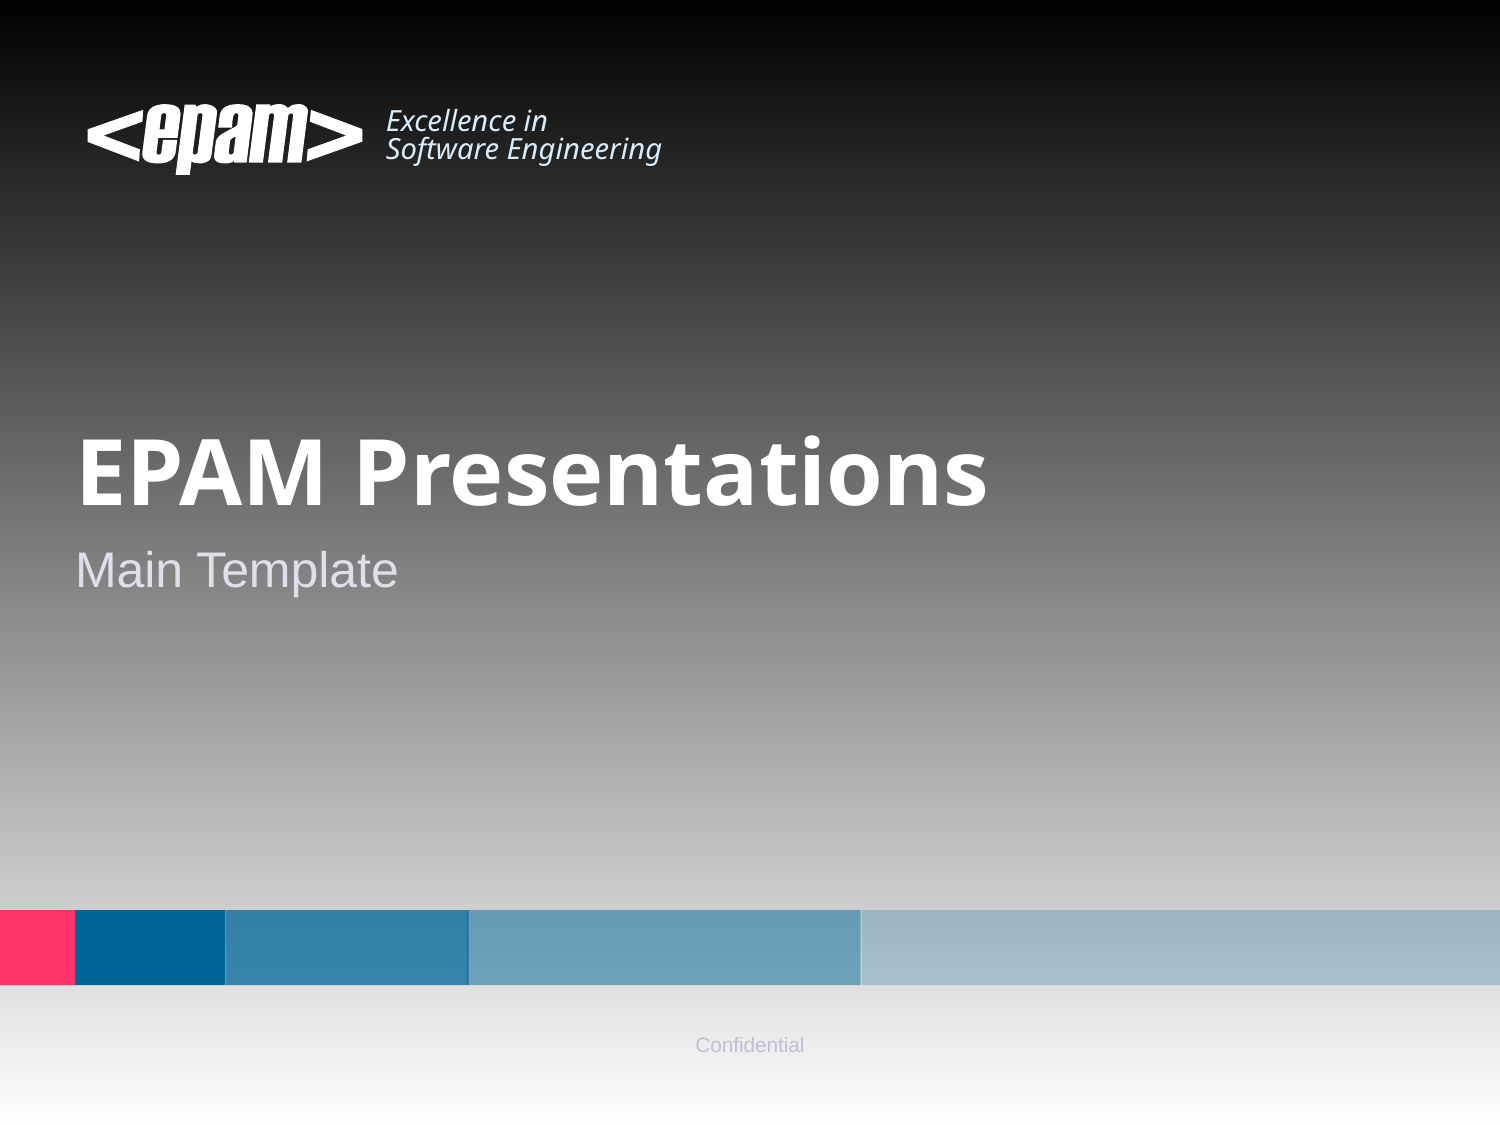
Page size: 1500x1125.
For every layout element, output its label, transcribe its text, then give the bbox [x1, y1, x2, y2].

title EPAM Presentations [60, 299, 1038, 538]
list Main Template [60, 538, 1038, 825]
footer Confidential [75, 1031, 1425, 1088]
